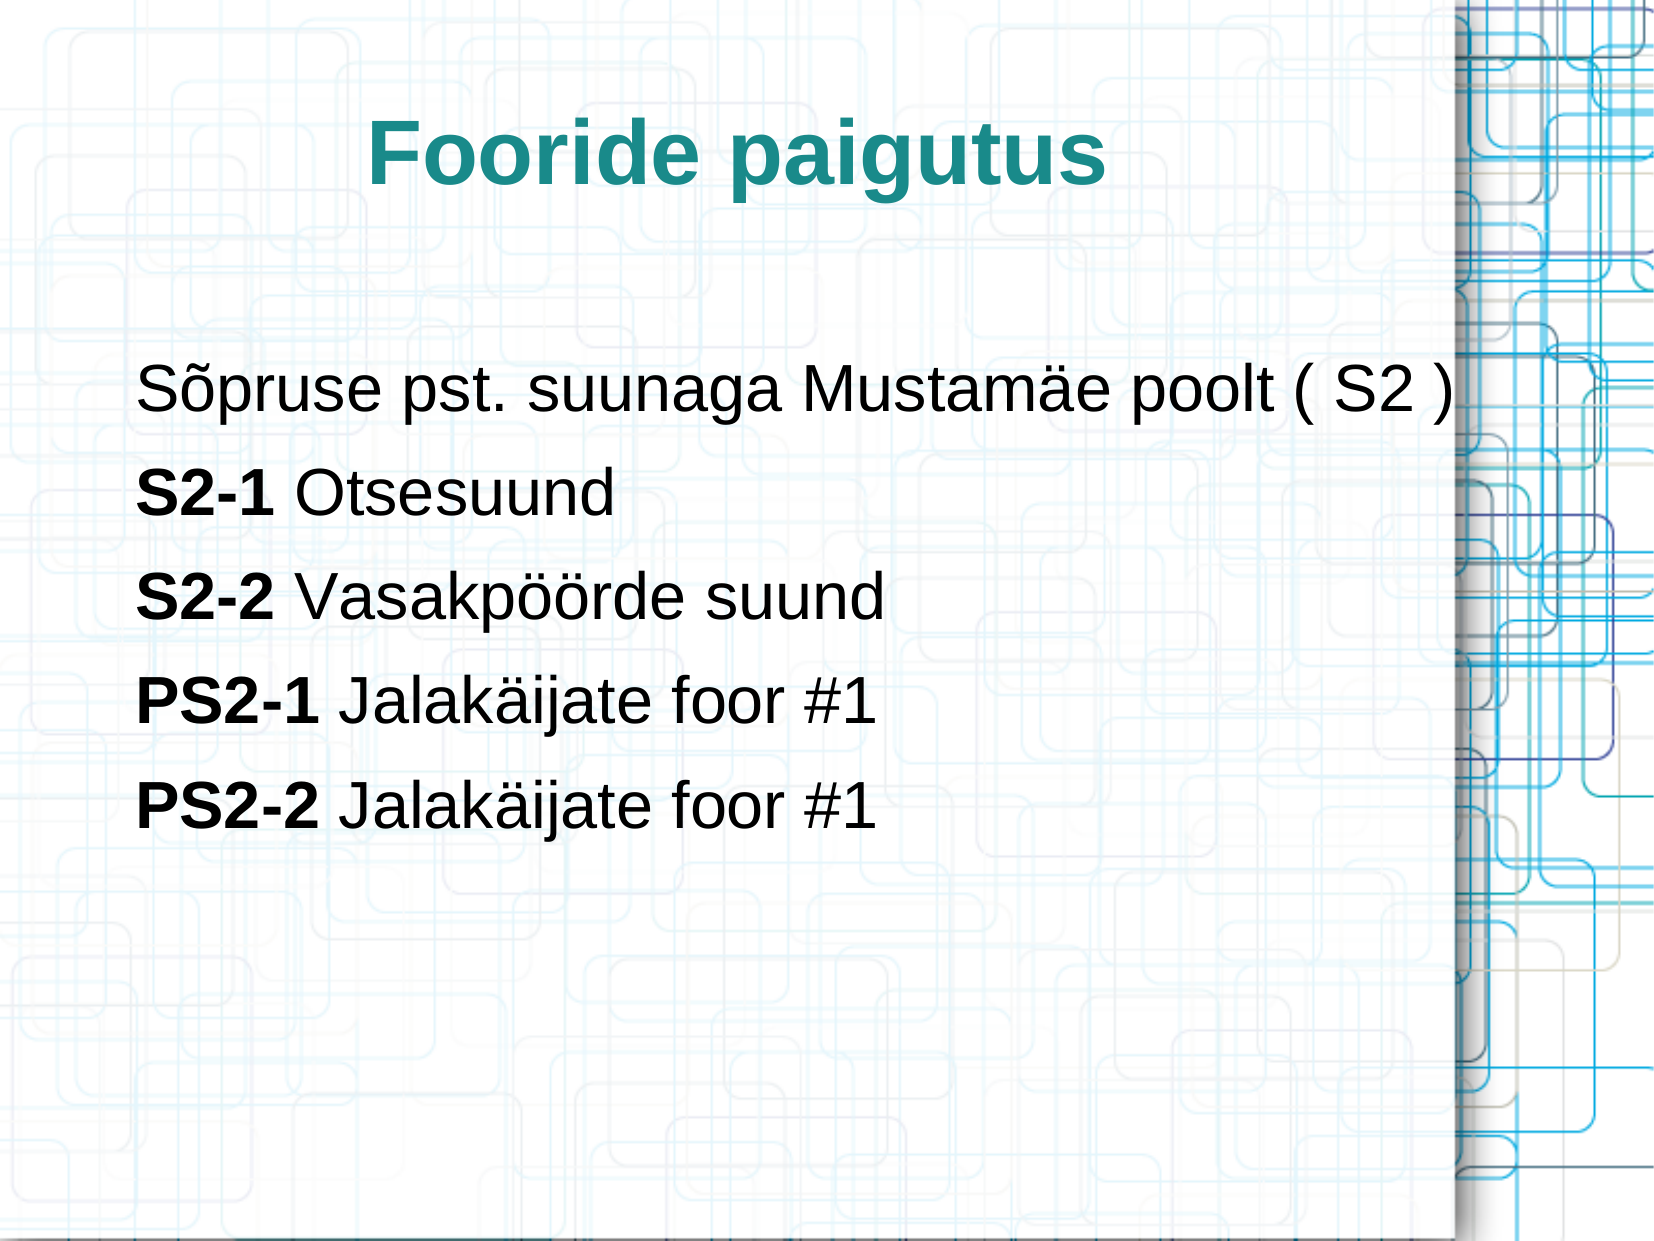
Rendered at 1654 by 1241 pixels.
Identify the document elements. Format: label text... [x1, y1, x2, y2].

title Fooride paigutus [59, 49, 1418, 257]
picture [0, 0, 1654, 1241]
list Sõpruse pst. suunaga Mustamäe poolt ( S2 ) S2-1 Otsesuund S2-2 Vasakpöörde suund PS2-1 Jalakäijate foor #1 PS2-2 Jalakäijate foor #1 [134, 350, 1516, 1133]
